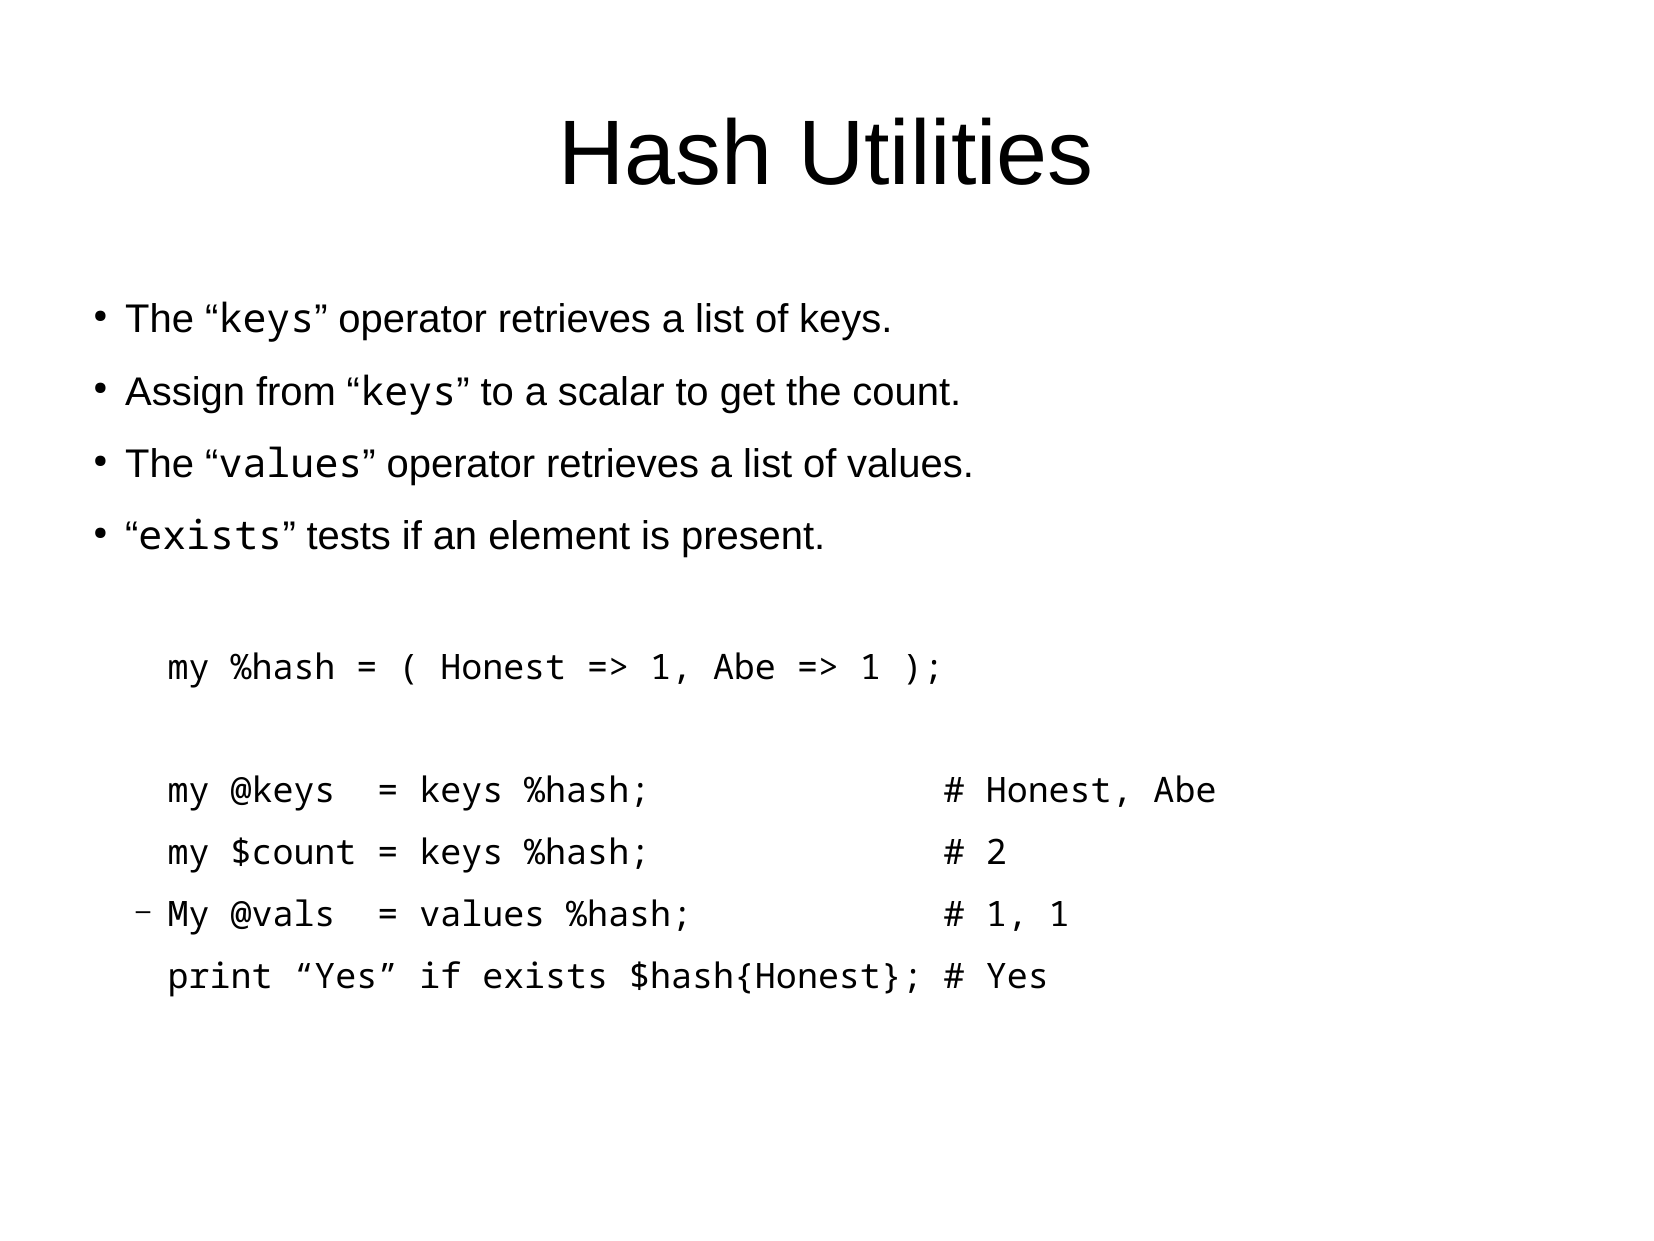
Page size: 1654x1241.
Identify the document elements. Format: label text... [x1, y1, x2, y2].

title Hash Utilities [82, 49, 1571, 257]
list The “keys” operator retrieves a list of keys. Assign from “keys” to a scalar to get the count. The “values” operator retrieves a list of values. “exists” tests if an element is present. my %hash = ( Honest => 1, Abe => 1 ); my @keys = keys %hash; # Honest, Abe my $count = keys %hash; # 2 My @vals = values %hash; # 1, 1 print “Yes” if exists $hash{Honest}; # Yes [82, 290, 1571, 1010]
